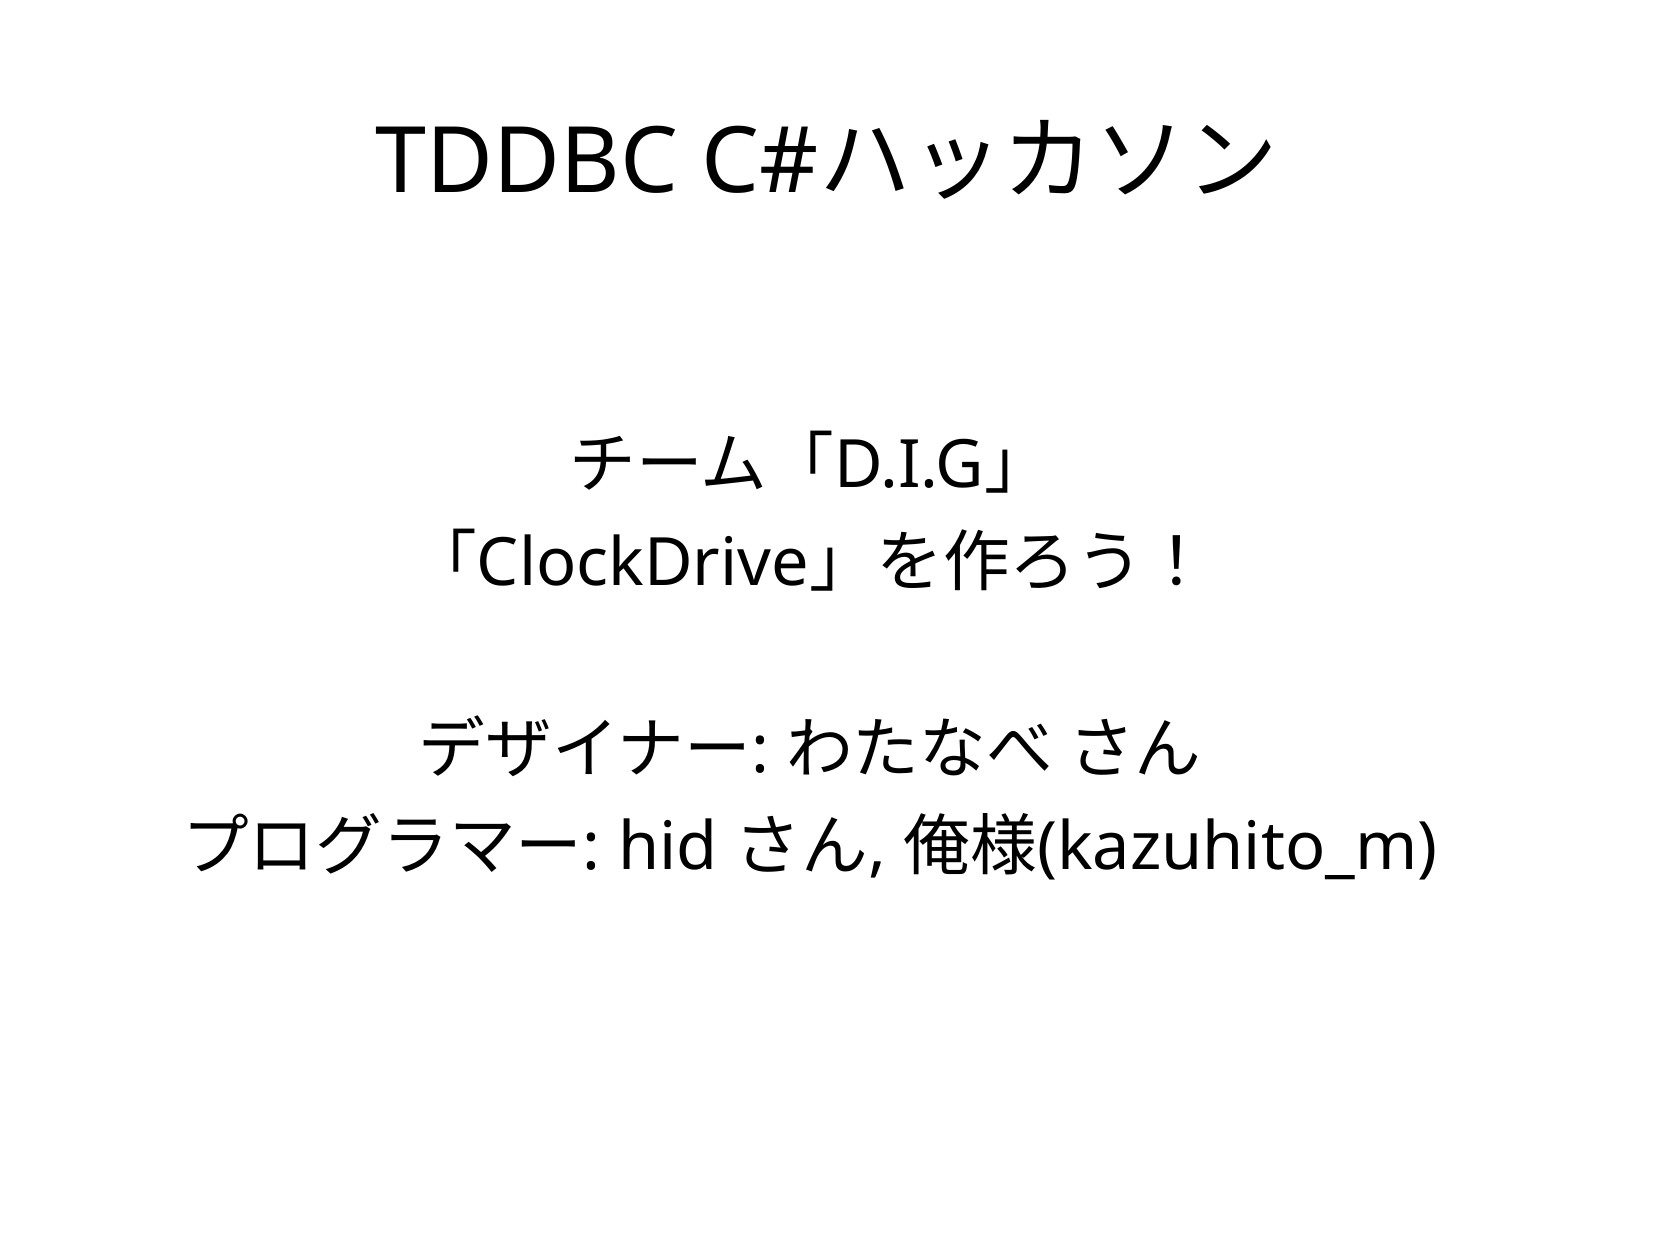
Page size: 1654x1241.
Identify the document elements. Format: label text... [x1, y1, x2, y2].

title TDDBC C#ハッカソン [82, 49, 1571, 257]
subtitle チーム「D.I.G」 「ClockDrive」を作ろう！ デザイナー: わたなべ さん プログラマー: hid さん, 俺様(kazuhito_m) [82, 290, 1538, 1010]
